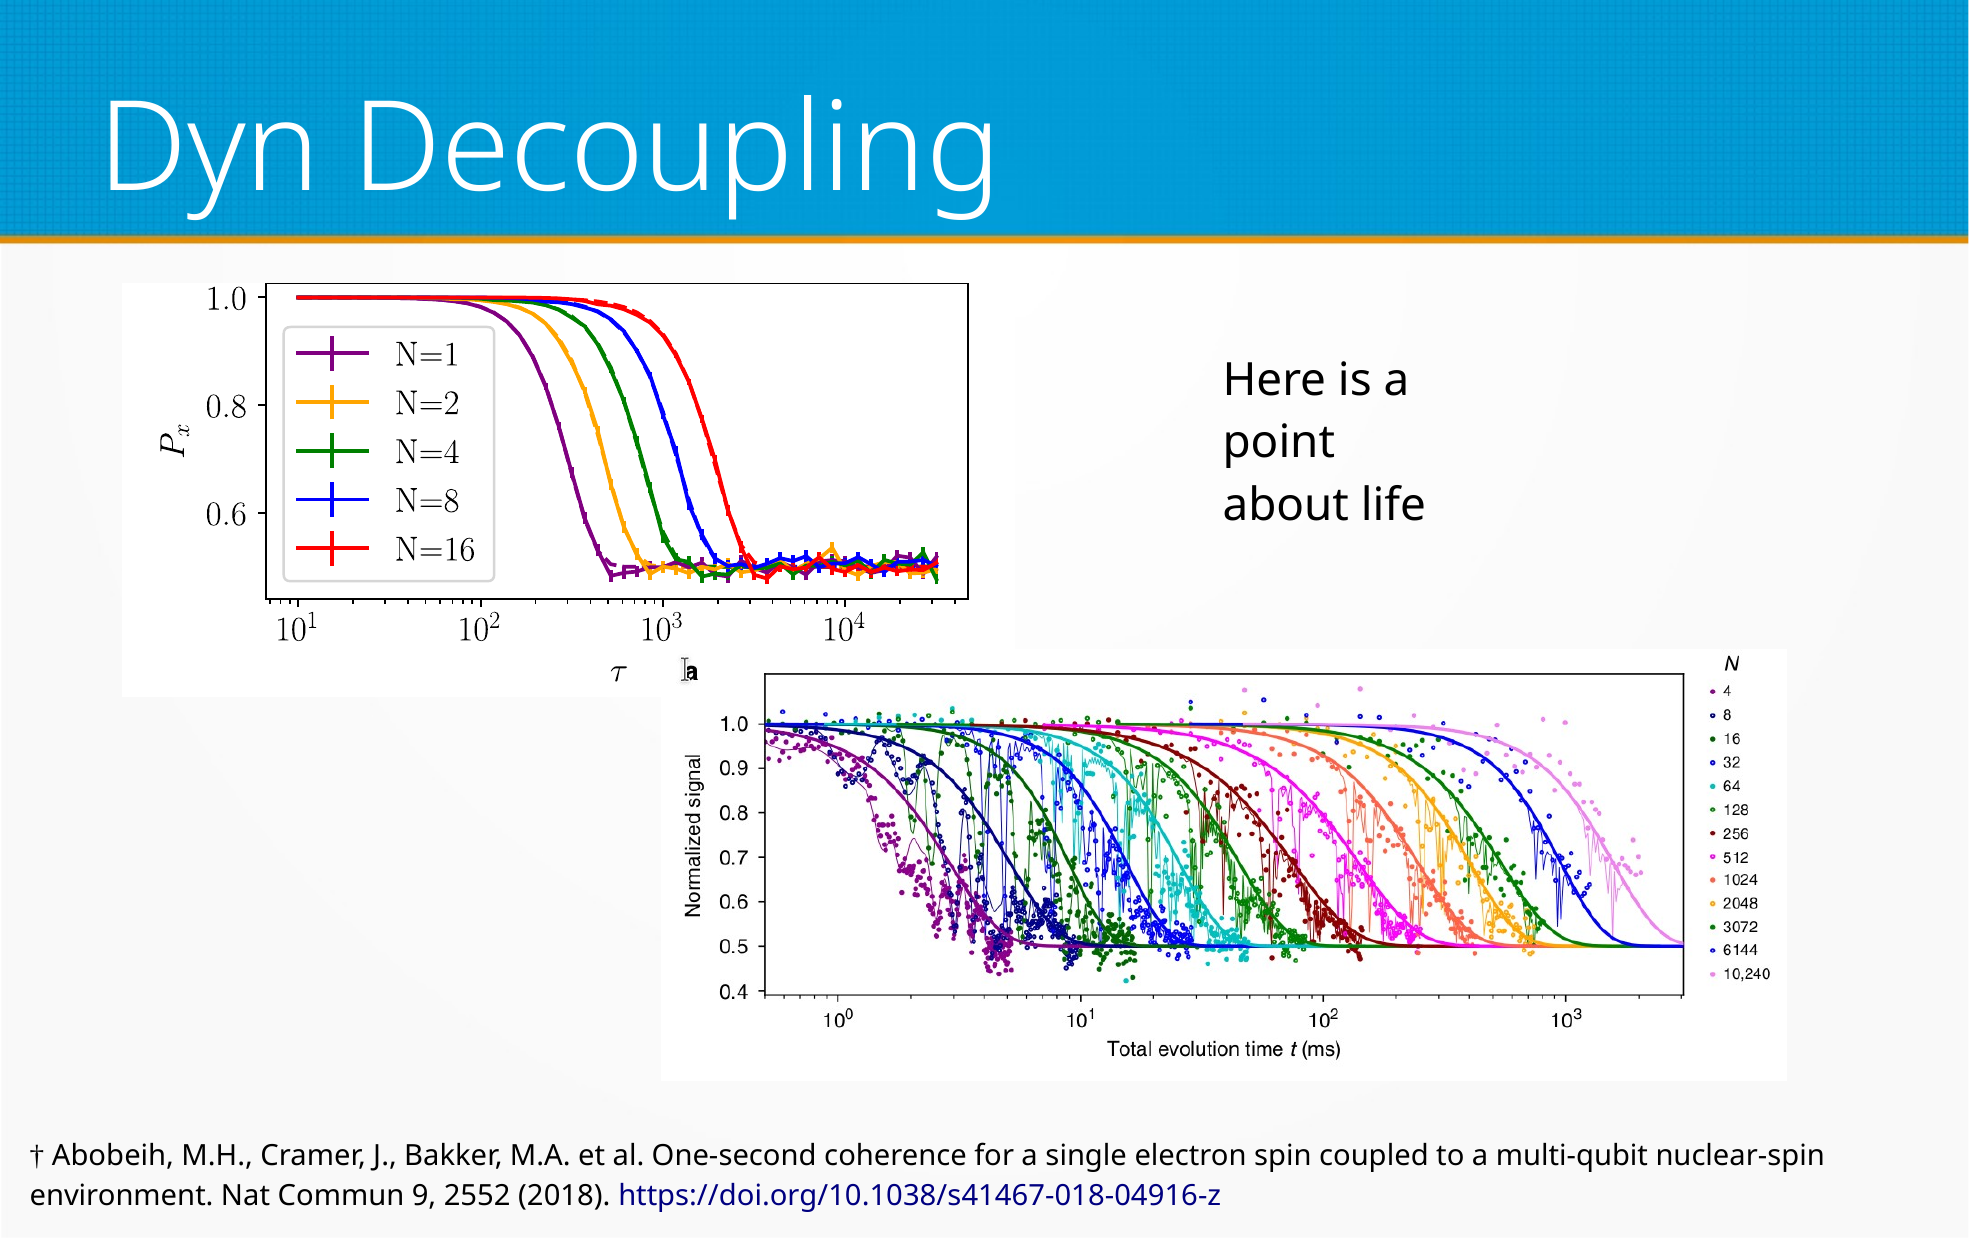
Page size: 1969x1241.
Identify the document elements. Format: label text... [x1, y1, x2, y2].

text_box † Abobeih, M.H., Cramer, J., Bakker, M.A. et al. One-second coherence for a single electron spin coupled to a multi-qubit nuclear-spin environment. Nat Commun 9, 2552 (2018). https://doi.org/10.1038/s41467-018-04916-z [23, 1133, 1954, 1215]
picture [0, 233, 1969, 1241]
title Dyn Decoupling [98, 19, 1870, 227]
text_box Here is a point about life [1216, 354, 1453, 527]
